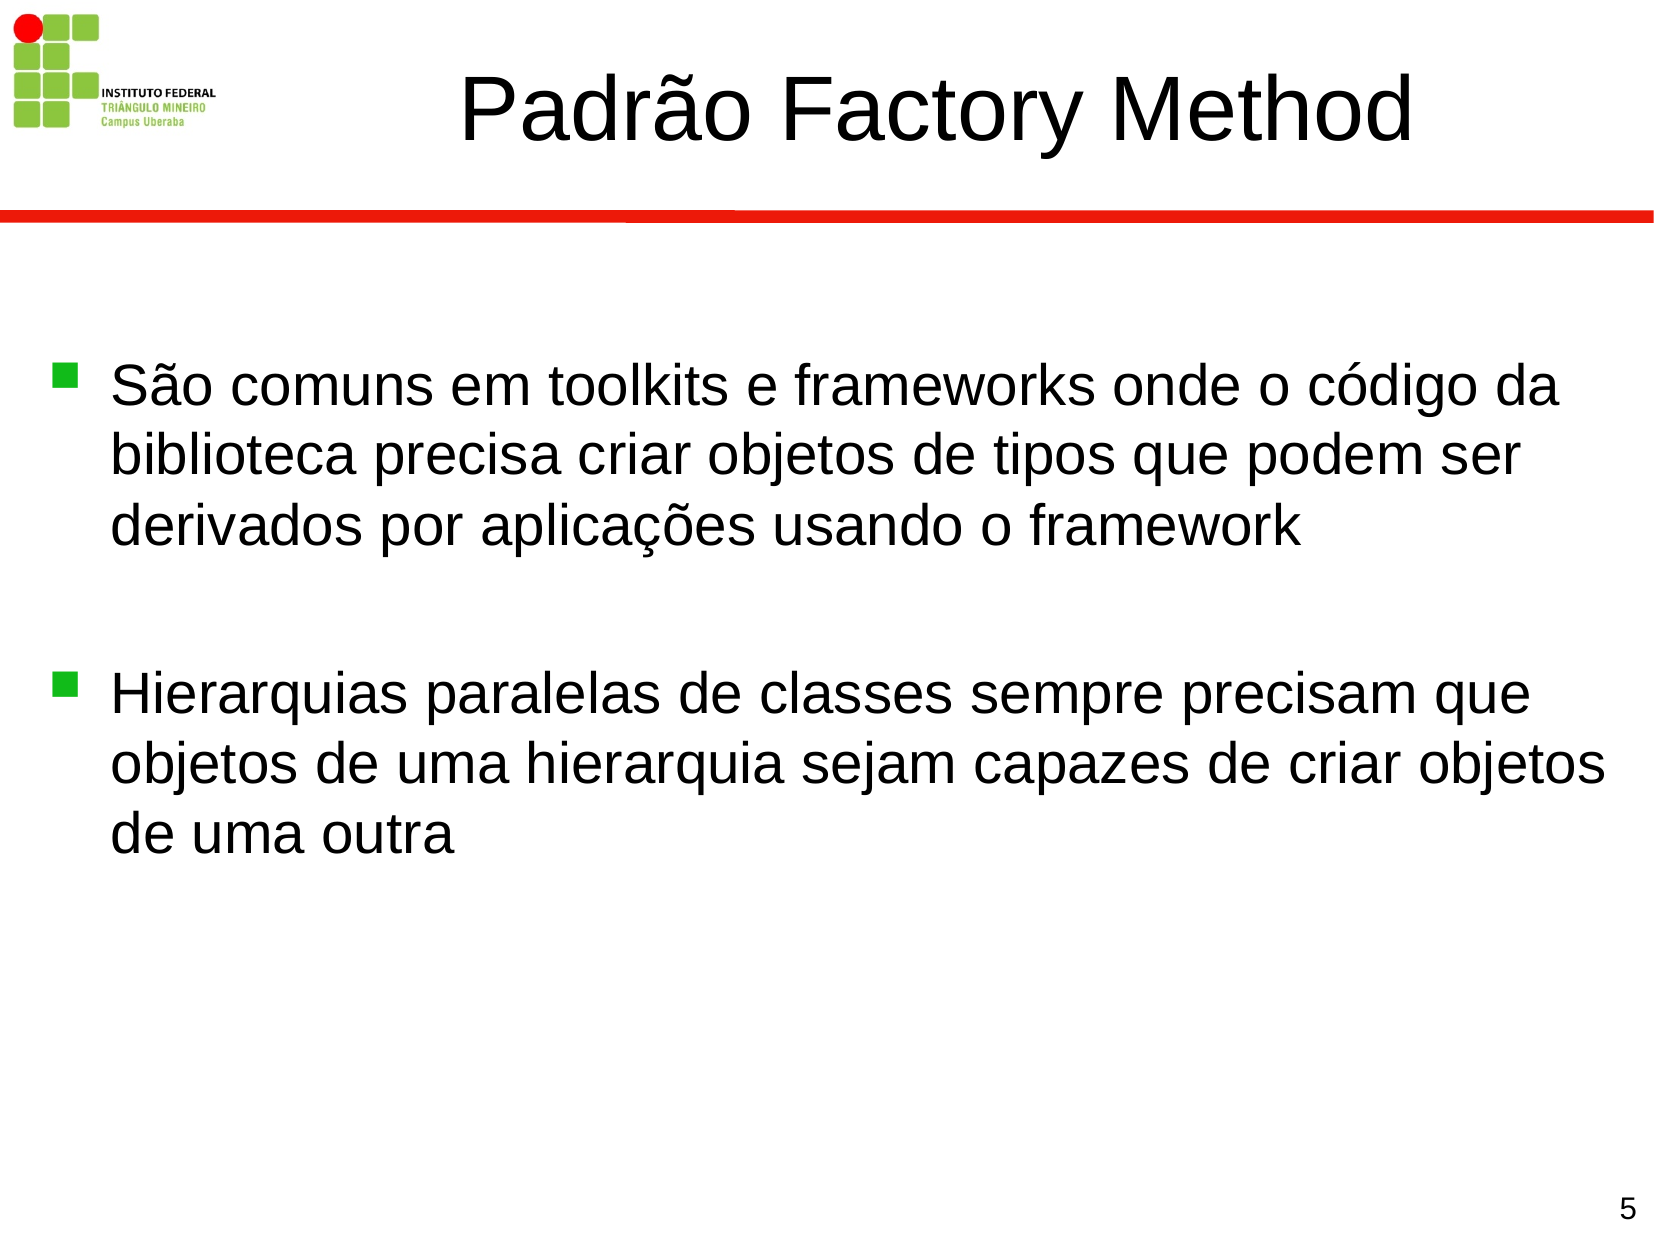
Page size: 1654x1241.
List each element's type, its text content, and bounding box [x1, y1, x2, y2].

text_box Padrão Factory Method [253, 0, 1622, 207]
picture [0, 2, 228, 139]
text_box São comuns em toolkits e frameworks onde o código da biblioteca precisa criar objetos de tipos que podem ser derivados por aplicações usando o framework Hierarquias paralelas de classes sempre precisam que objetos de uma hierarquia sejam capazes de criar objetos de uma outra [32, 253, 1654, 1241]
text_box <number> [1185, 1179, 1654, 1220]
